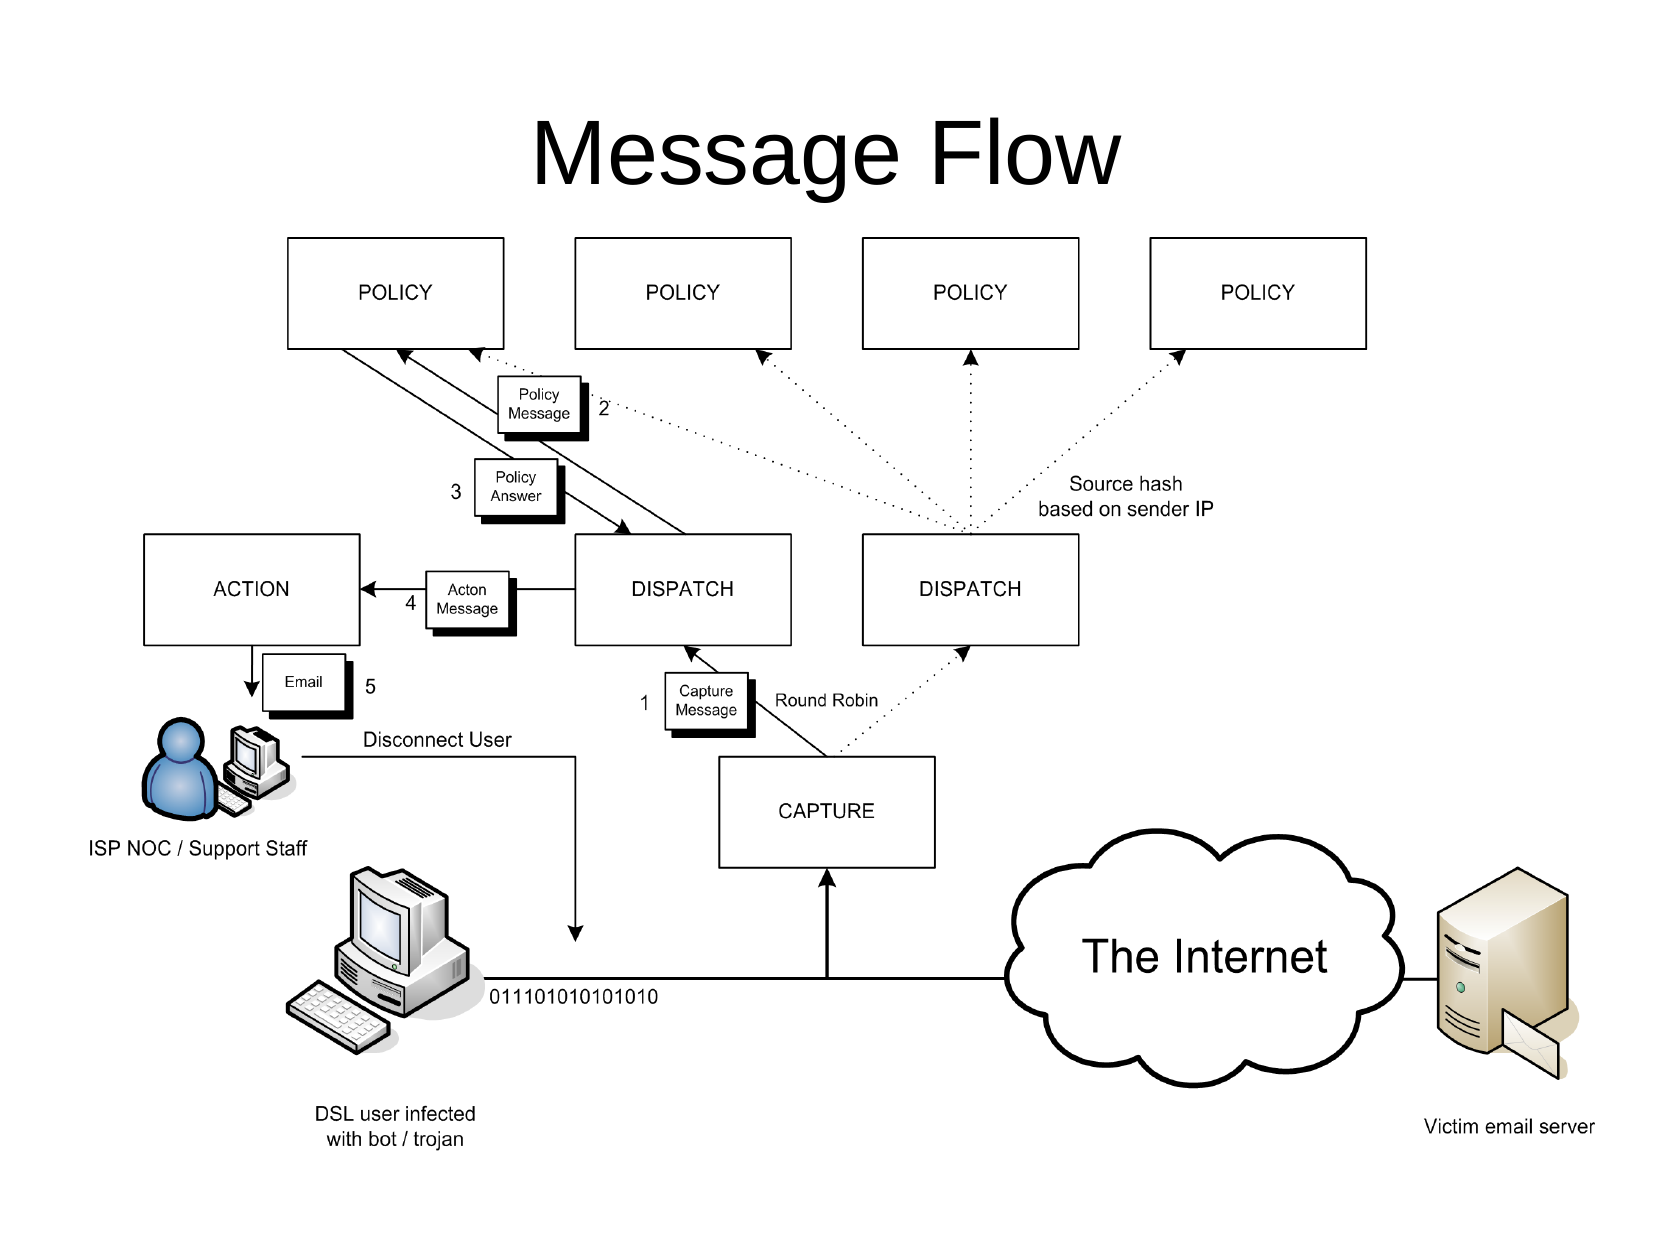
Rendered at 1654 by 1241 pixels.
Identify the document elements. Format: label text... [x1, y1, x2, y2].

picture [88, 236, 1595, 1152]
title Message Flow [82, 49, 1571, 257]
